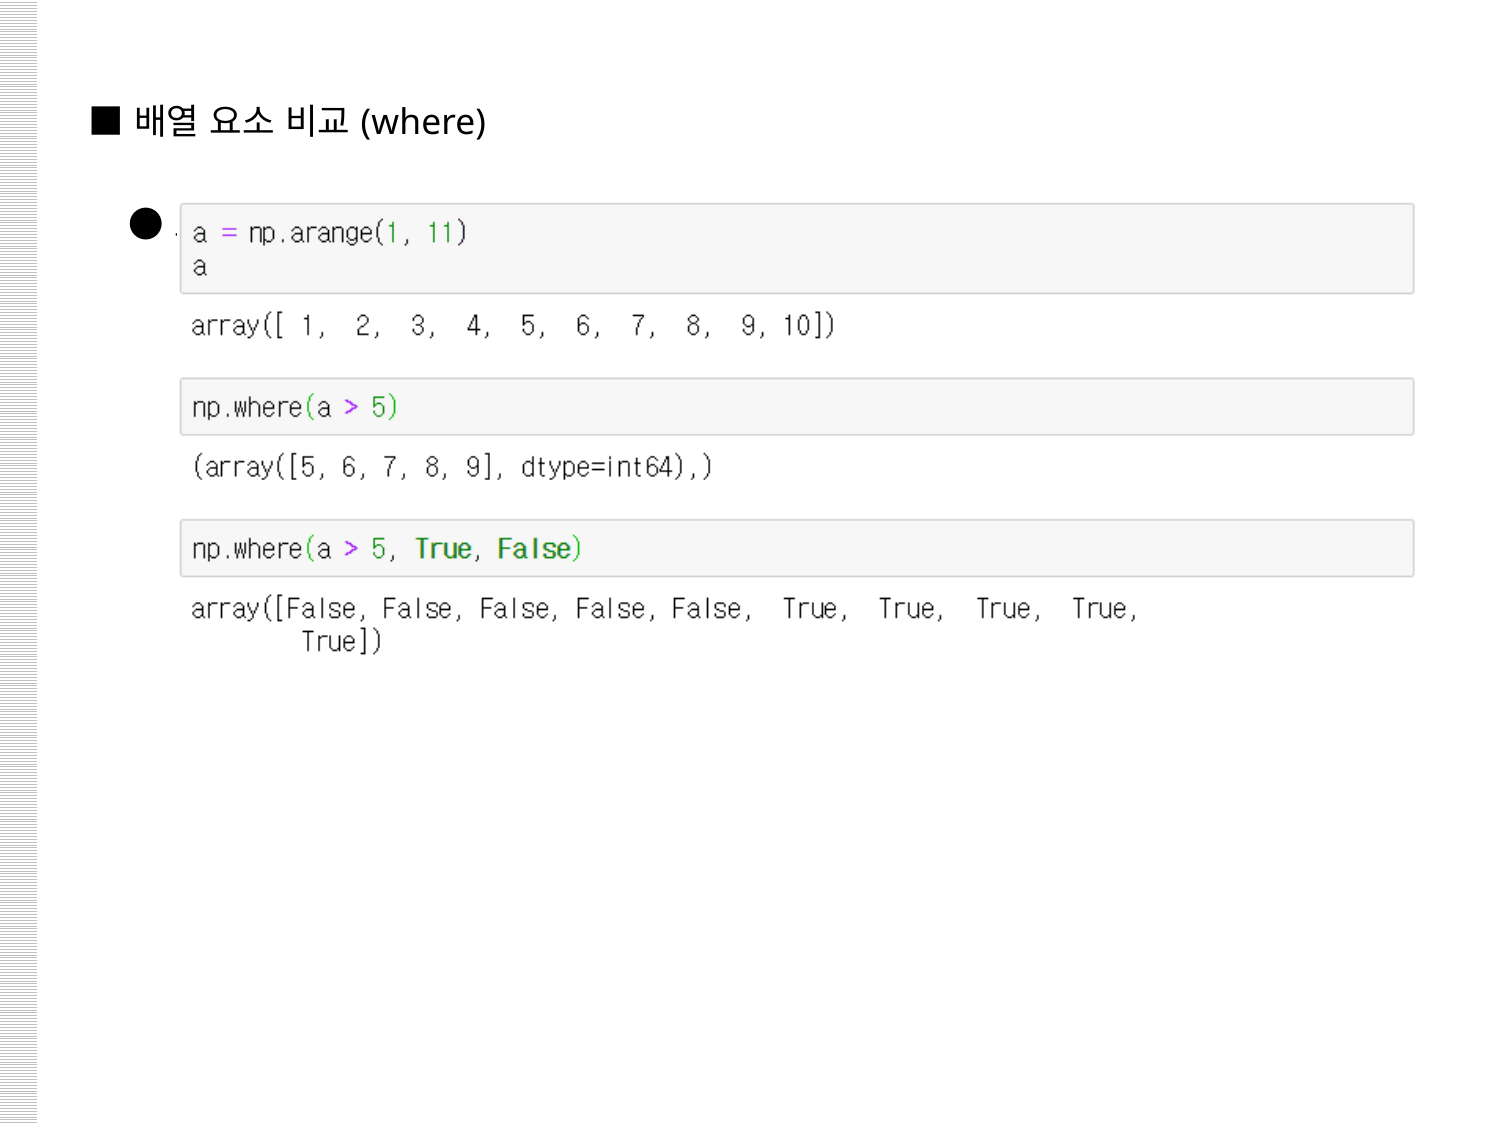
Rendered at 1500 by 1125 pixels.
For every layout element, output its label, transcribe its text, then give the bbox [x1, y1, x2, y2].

picture [177, 197, 1418, 675]
text_box ■ 배열 요소 비교 (where) ● 조건에 따른 논리 연산 [73, 33, 1453, 990]
